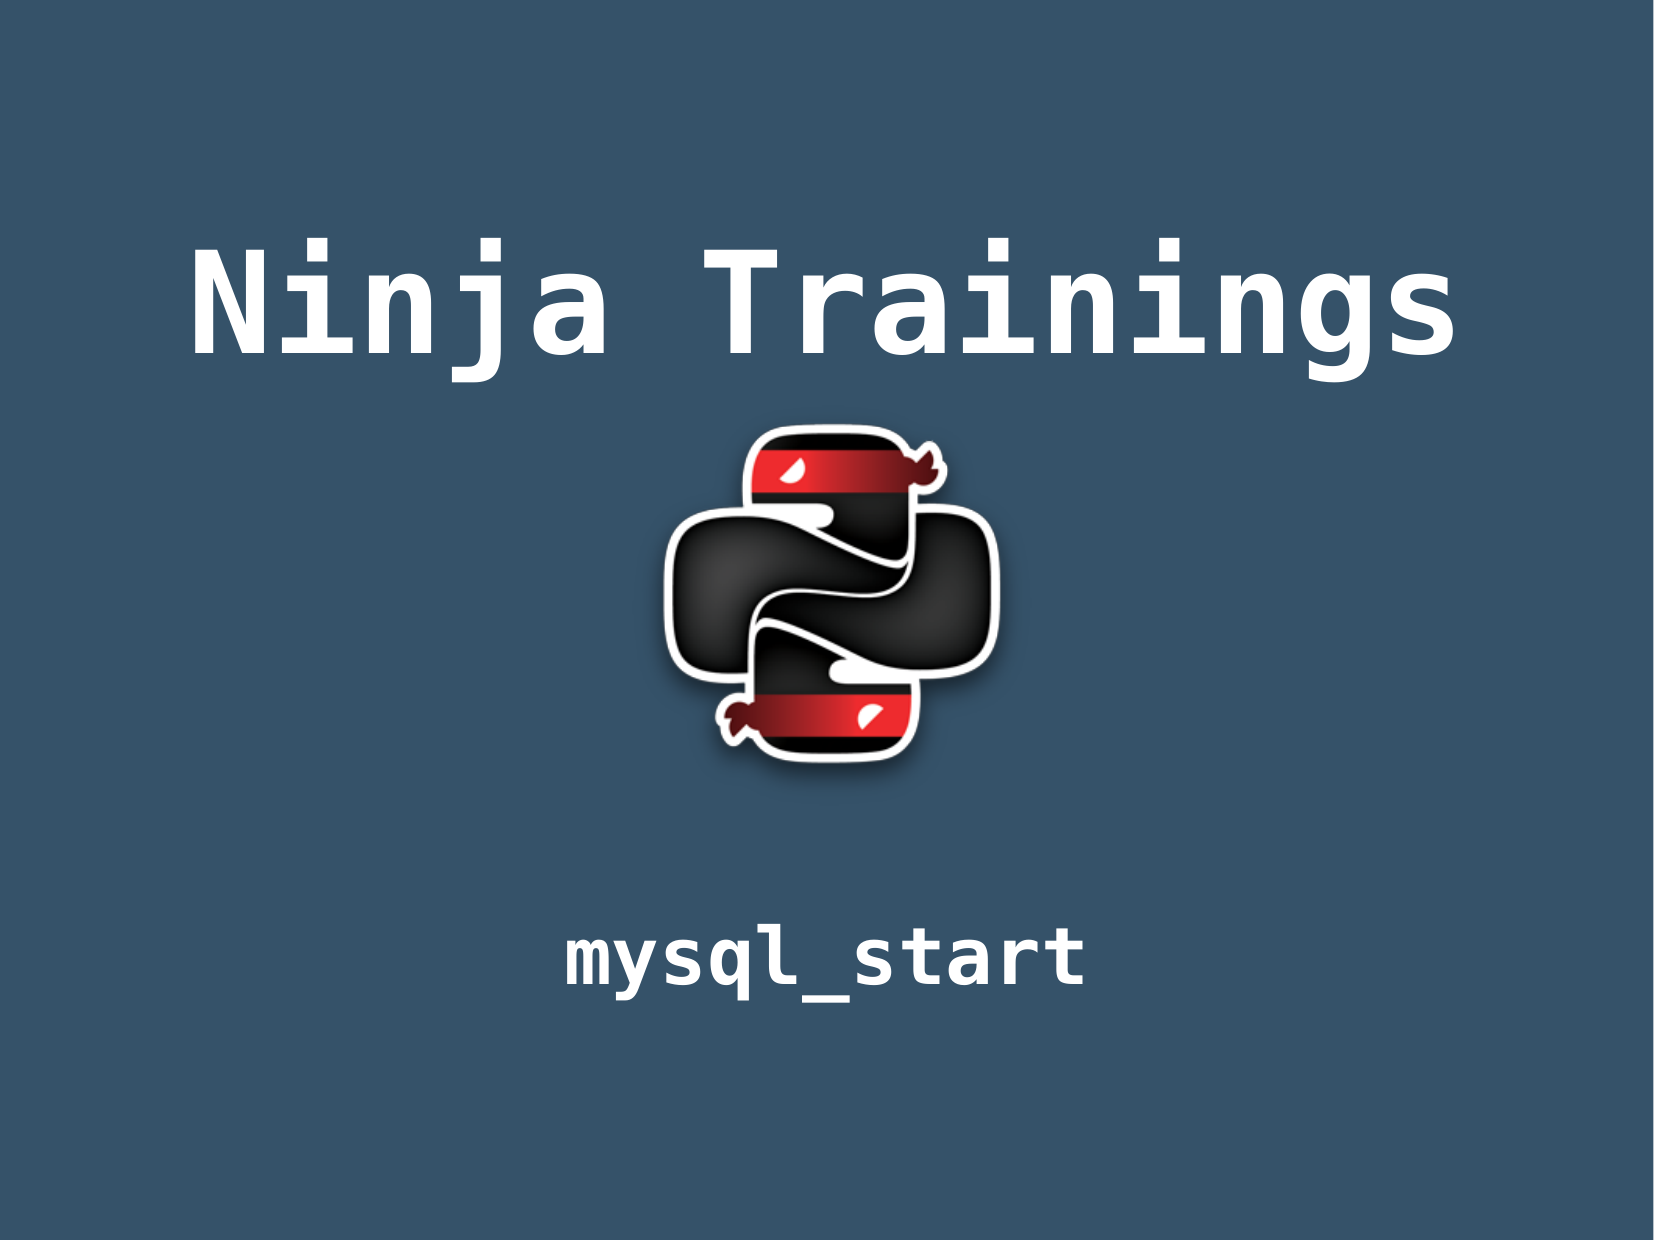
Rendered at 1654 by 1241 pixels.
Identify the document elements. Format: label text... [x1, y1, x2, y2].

picture [632, 405, 1032, 806]
subtitle Ninja Trainings mysql_start [82, 9, 1571, 1216]
